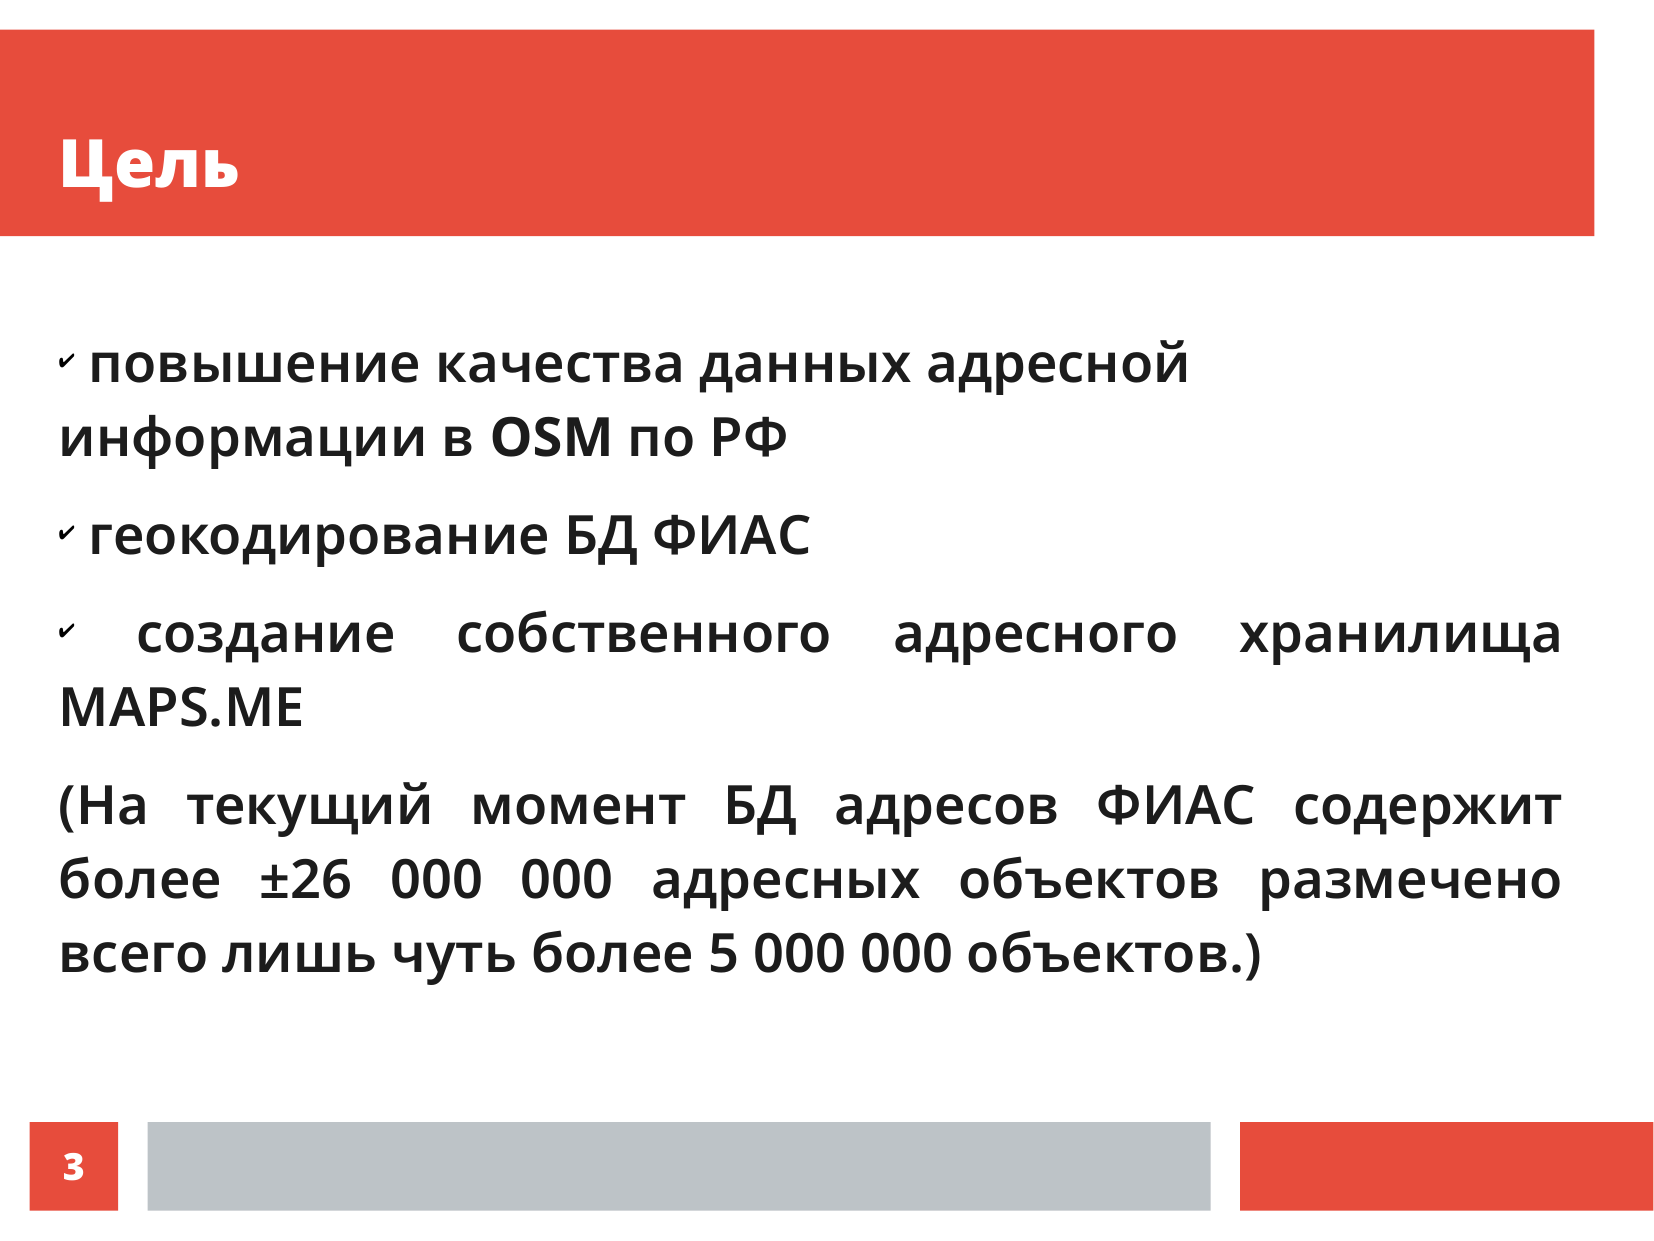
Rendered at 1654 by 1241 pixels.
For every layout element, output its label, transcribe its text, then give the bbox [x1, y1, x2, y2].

title Цель [59, 59, 1595, 207]
list повышение качества данных адресной информации в OSM по РФ геокодирование БД ФИАС создание собственного адресного хранилища MAPS.ME (На текущий момент БД адресов ФИАС содержит более ±26 000 000 адресных объектов размечено всего лишь чуть более 5 000 000 объектов.) [59, 324, 1565, 1093]
